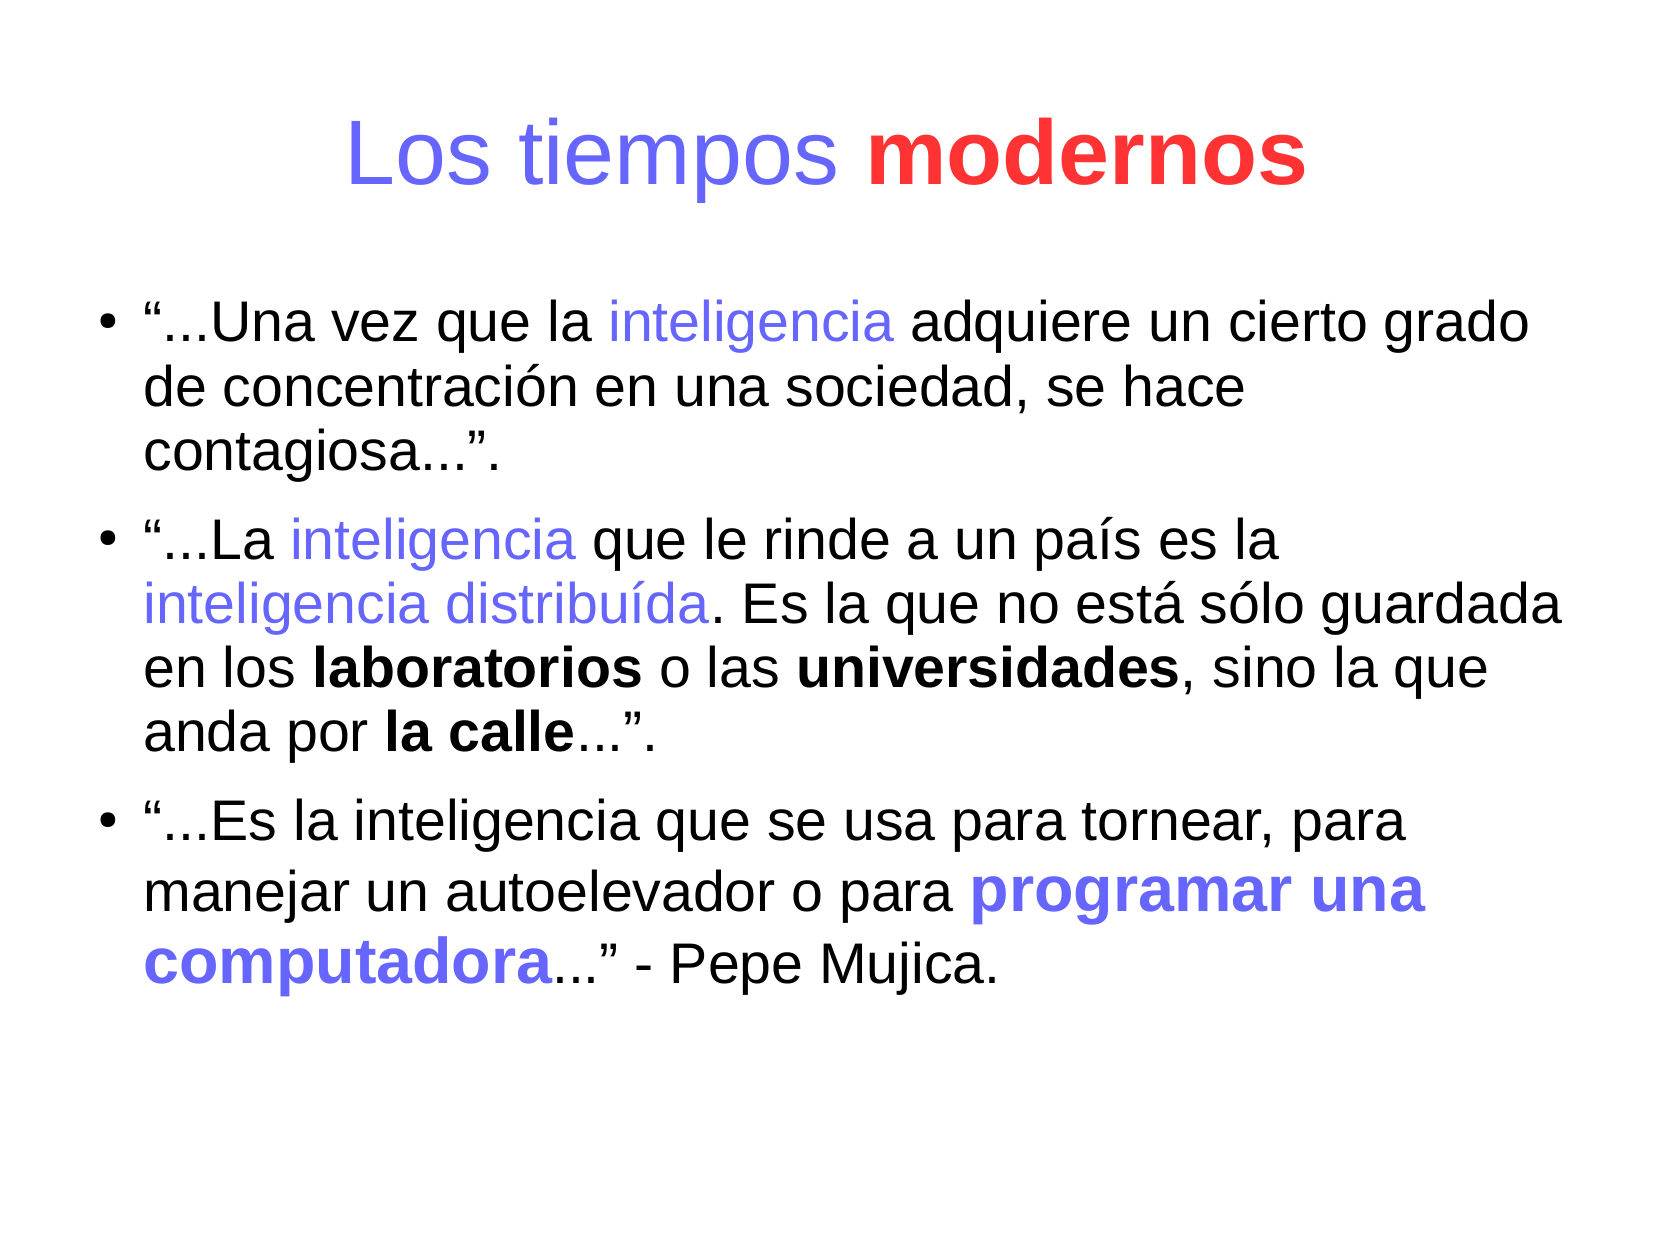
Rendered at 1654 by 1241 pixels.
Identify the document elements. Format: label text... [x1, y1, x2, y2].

list “...Una vez que la inteligencia adquiere un cierto grado de concentración en una sociedad, se hace contagiosa...”. “...La inteligencia que le rinde a un país es la inteligencia distribuída. Es la que no está sólo guardada en los laboratorios o las universidades, sino la que anda por la calle...”. “...Es la inteligencia que se usa para tornear, para manejar un autoelevador o para programar una computadora...” - Pepe Mujica. [82, 290, 1571, 1010]
title Los tiempos modernos [82, 49, 1571, 257]
